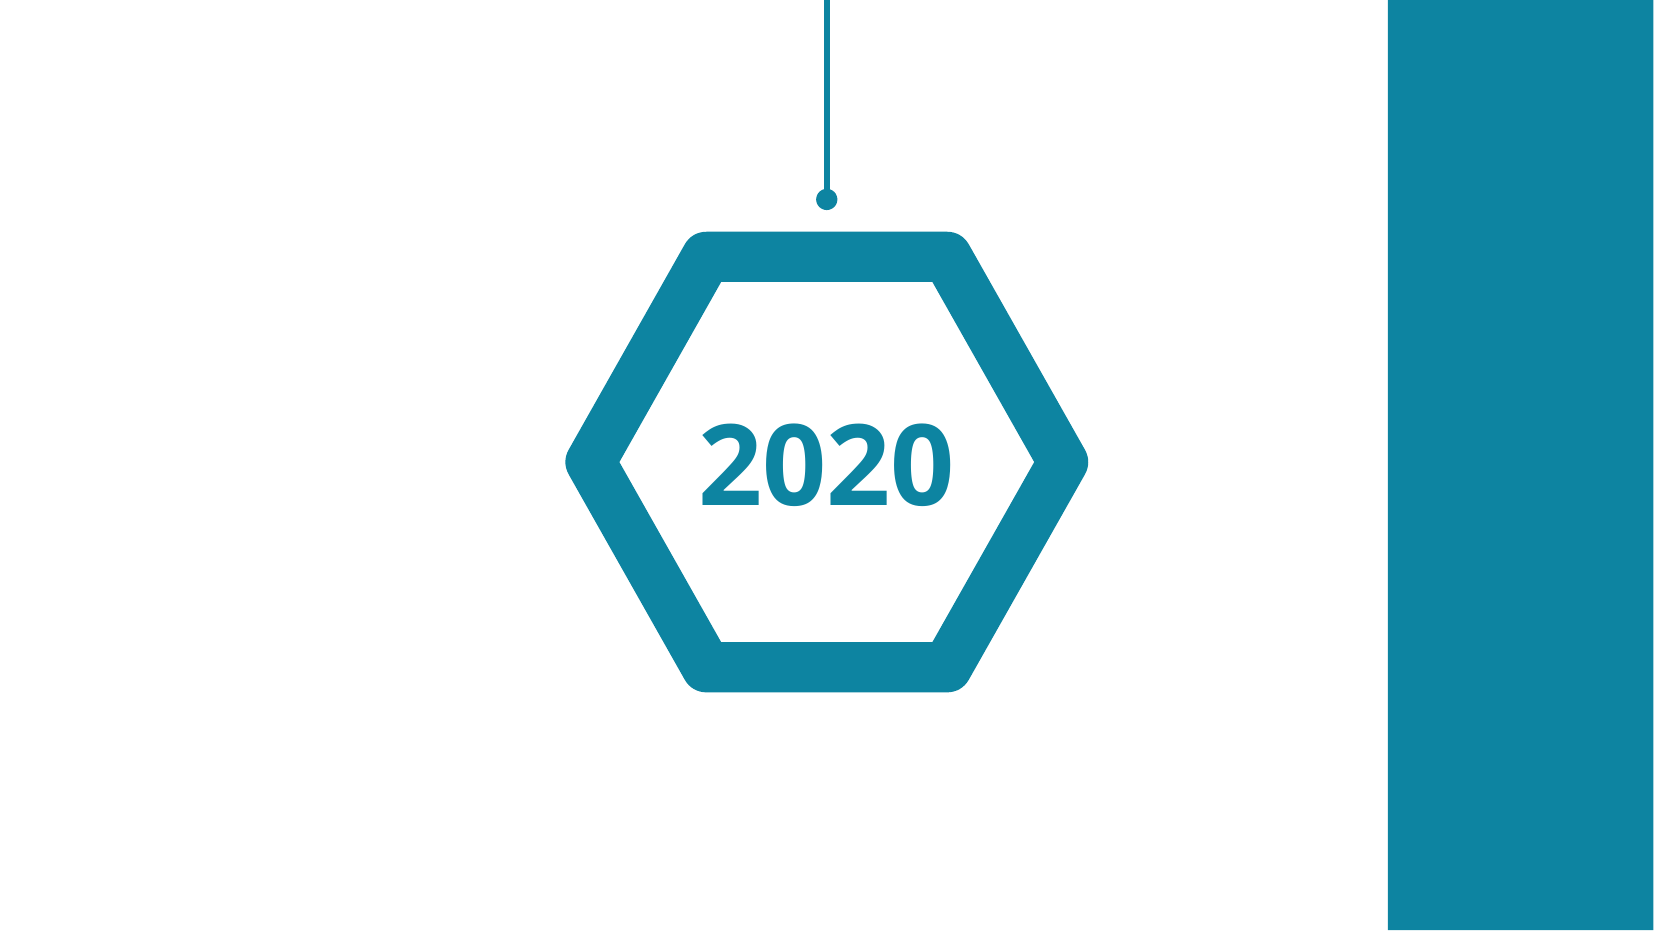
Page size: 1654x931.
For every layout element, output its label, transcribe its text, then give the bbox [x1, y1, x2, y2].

text_box 2020 [590, 256, 1064, 668]
